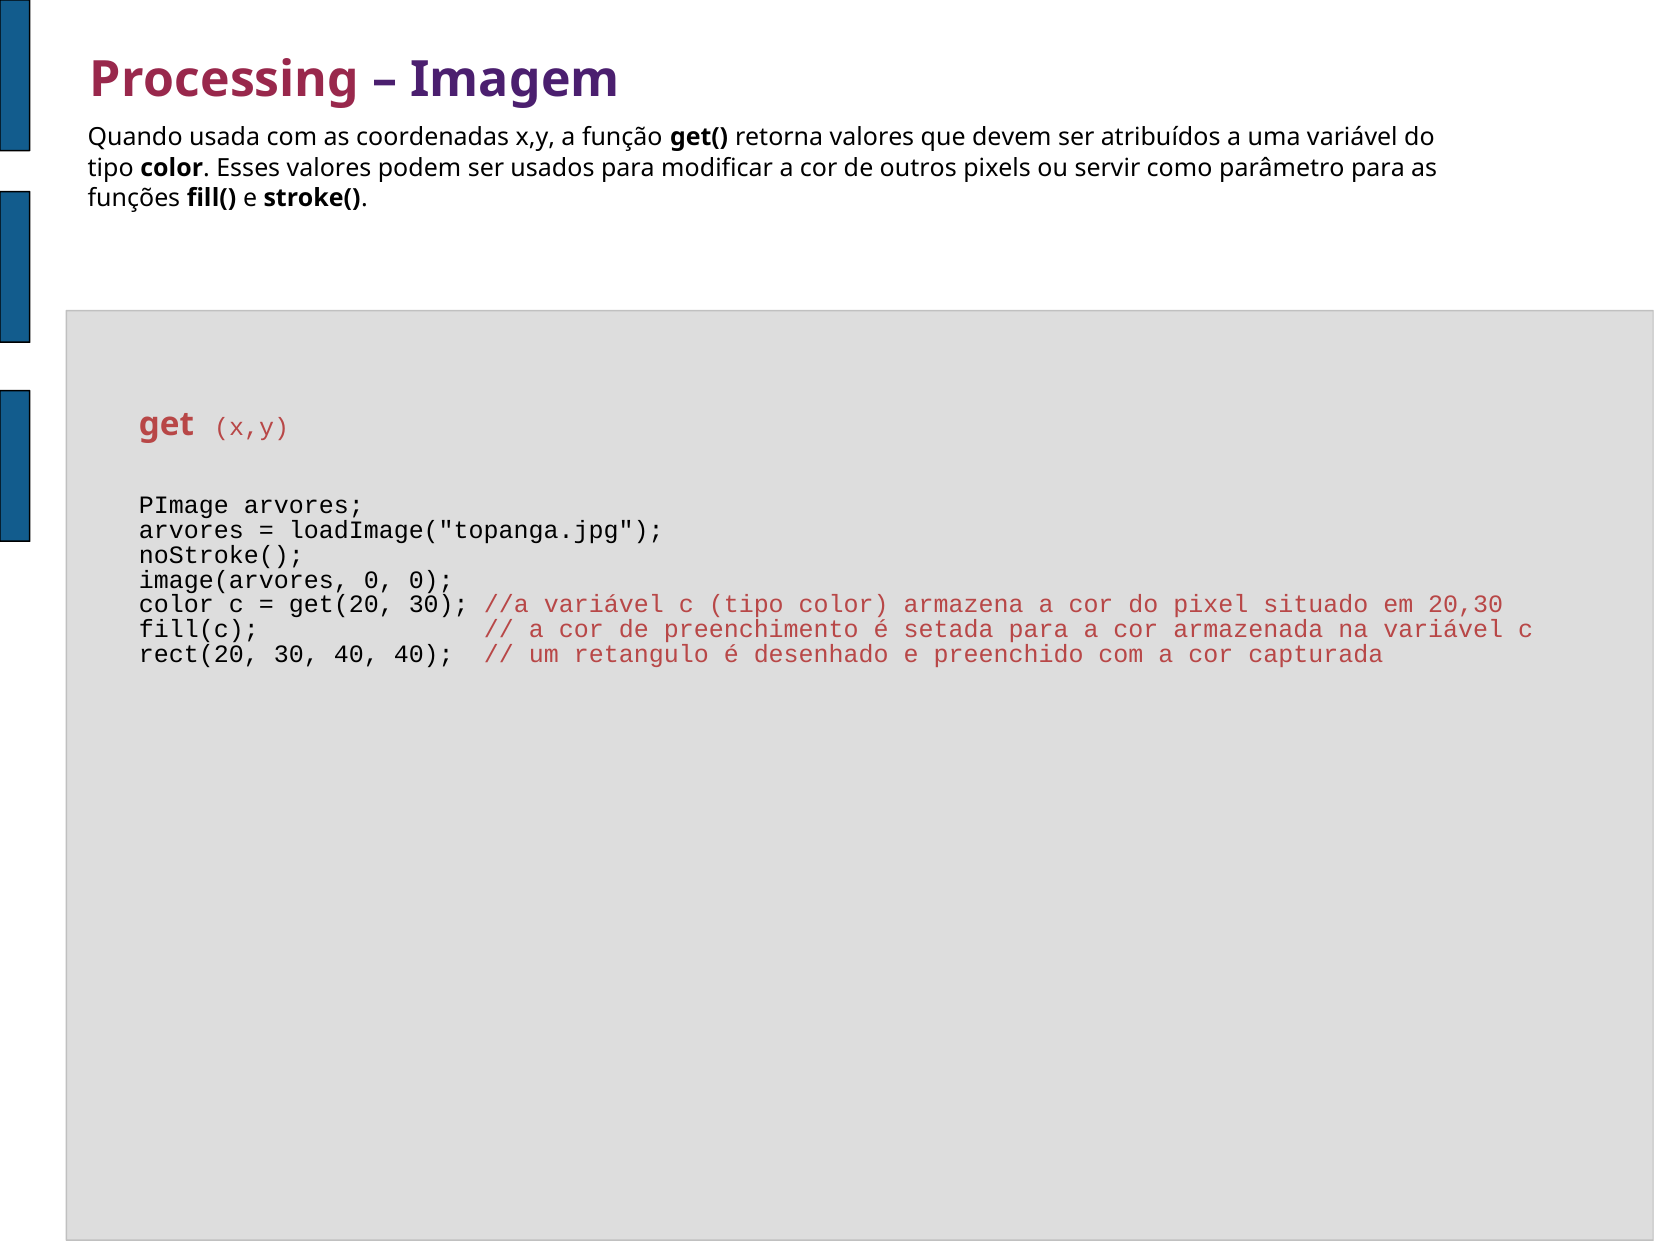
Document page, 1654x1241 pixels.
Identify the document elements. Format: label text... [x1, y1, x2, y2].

text_box Quando usada com as coordenadas x,y, a função get() retorna valores que devem ser atribuídos a uma variável do tipo color. Esses valores podem ser usados para modificar a cor de outros pixels ou servir como parâmetro para as funções fill() e stroke(). [72, 112, 1613, 188]
text_box Processing – Imagem [75, 37, 1501, 112]
text_box get (x,y) PImage arvores; arvores = loadImage("topanga.jpg"); noStroke(); image(arvores, 0, 0); color c = get(20, 30); //a variável c (tipo color) armazena a cor do pixel situado em 20,30 fill(c); // a cor de preenchimento é setada para a cor armazenada na variável c rect(20, 30, 40, 40); // um retangulo é desenhado e preenchido com a cor capturada [124, 337, 1613, 1128]
